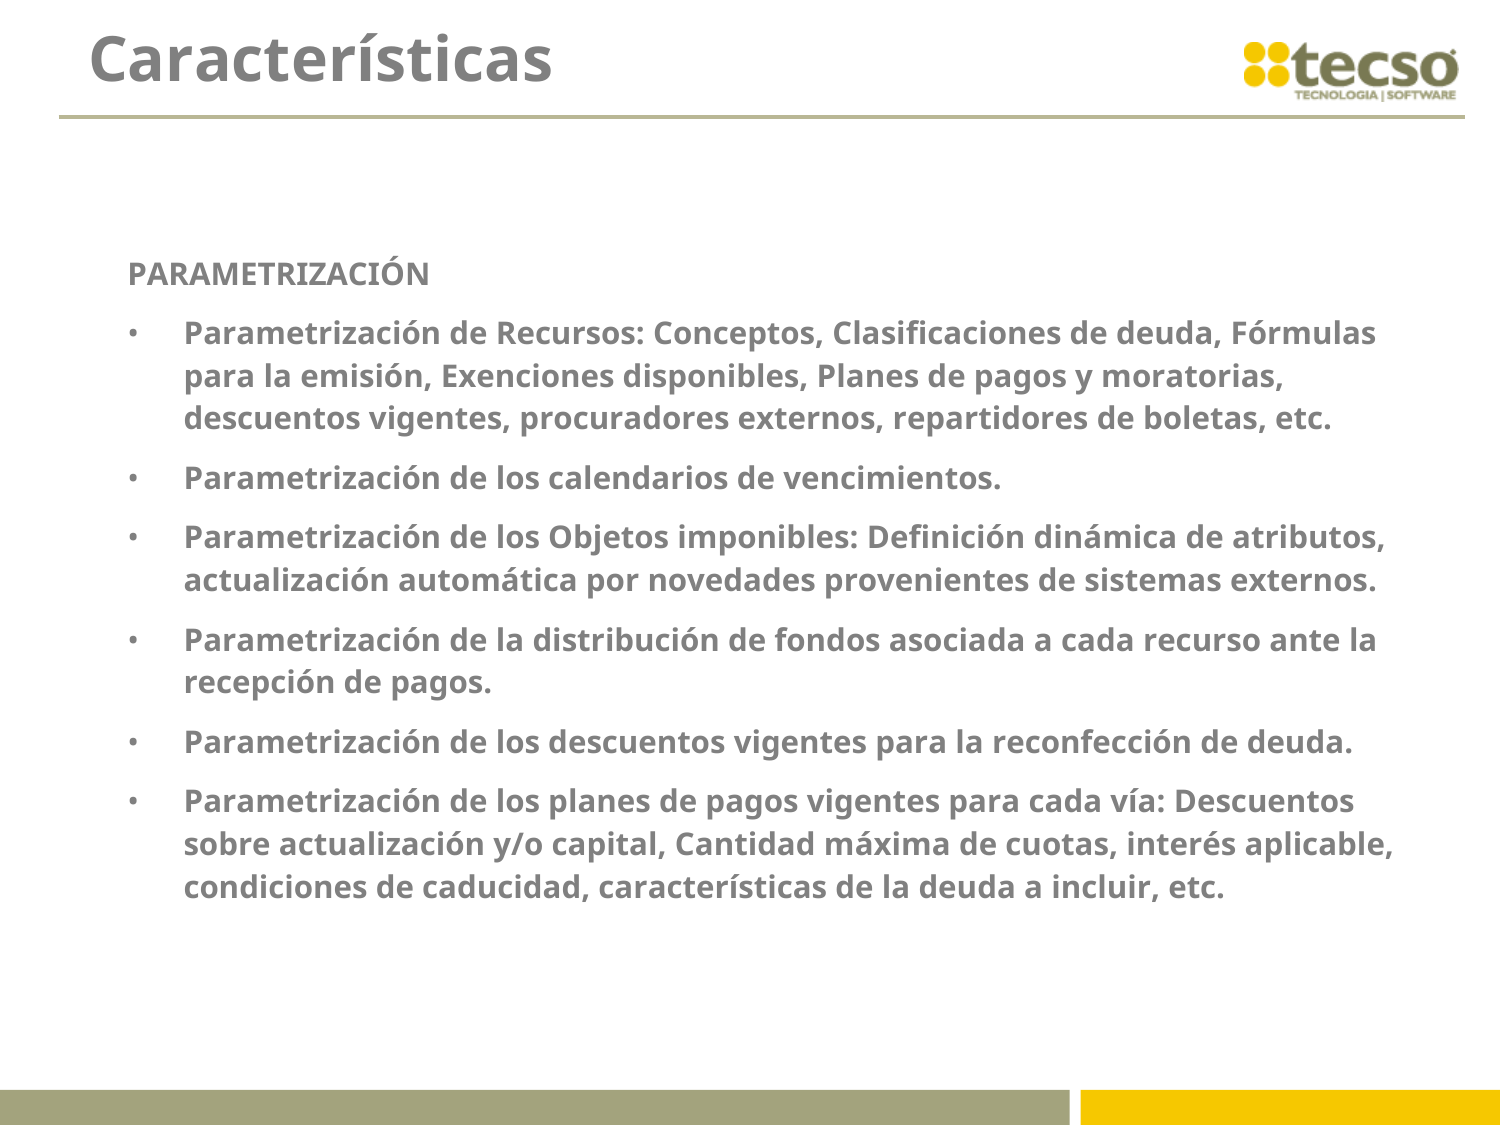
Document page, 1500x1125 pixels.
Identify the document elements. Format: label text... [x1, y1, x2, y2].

title Características [73, 6, 1238, 211]
picture [1244, 42, 1459, 102]
list PARAMETRIZACIÓN Parametrización de Recursos: Conceptos, Clasificaciones de deuda, Fórmulas para la emisión, Exenciones disponibles, Planes de pagos y moratorias, descuentos vigentes, procuradores externos, repartidores de boletas, etc. Parametrización de los calendarios de vencimientos. Parametrización de los Objetos imponibles: Definición dinámica de atributos, actualización automática por novedades provenientes de sistemas externos. Parametrización de la distribución de fondos asociada a cada recurso ante la recepción de pagos. Parametrización de los descuentos vigentes para la reconfección de deuda. Parametrización de los planes de pagos vigentes para cada vía: Descuentos sobre actualización y/o capital, Cantidad máxima de cuotas, interés aplicable, condiciones de caducidad, características de la deuda a incluir, etc. [112, 184, 1426, 1013]
